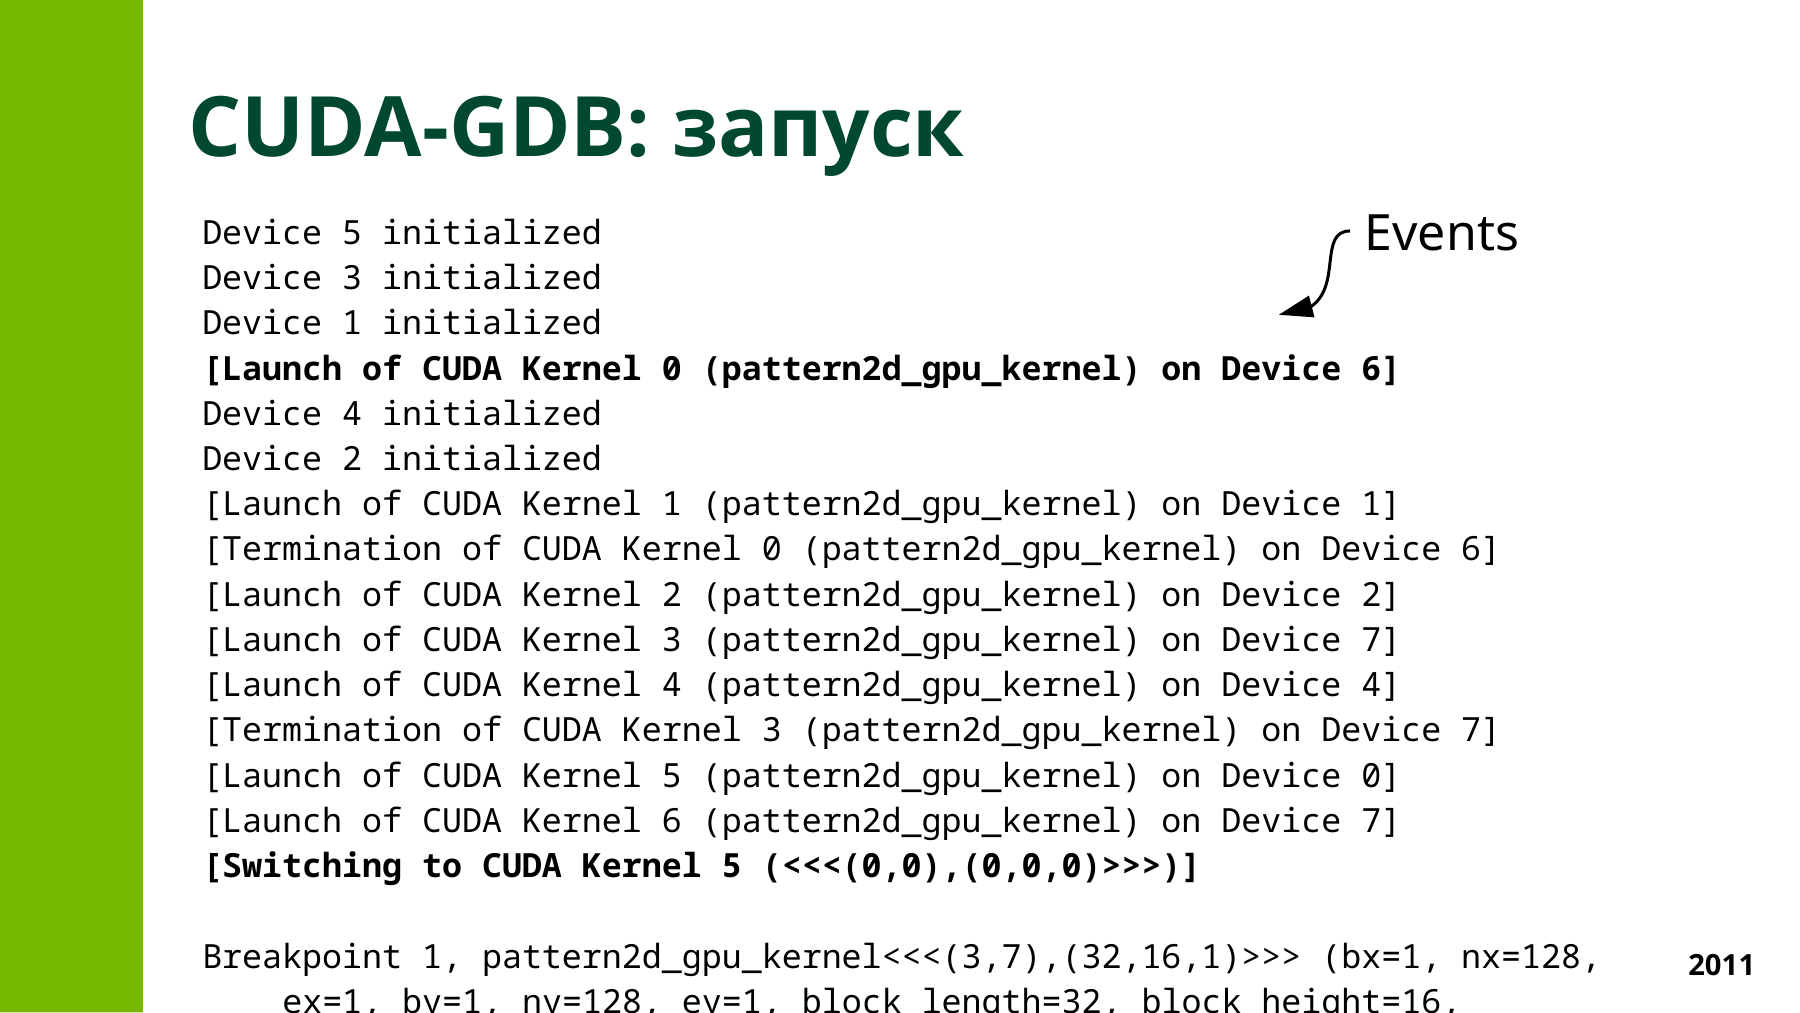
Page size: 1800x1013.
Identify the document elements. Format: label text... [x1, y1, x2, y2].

text_box Device 5 initialized Device 3 initialized Device 1 initialized [Launch of CUDA Kernel 0 (pattern2d_gpu_kernel) on Device 6] Device 4 initialized Device 2 initialized [Launch of CUDA Kernel 1 (pattern2d_gpu_kernel) on Device 1] [Termination of CUDA Kernel 0 (pattern2d_gpu_kernel) on Device 6] [Launch of CUDA Kernel 2 (pattern2d_gpu_kernel) on Device 2] [Launch of CUDA Kernel 3 (pattern2d_gpu_kernel) on Device 7] [Launch of CUDA Kernel 4 (pattern2d_gpu_kernel) on Device 4] [Termination of CUDA Kernel 3 (pattern2d_gpu_kernel) on Device 7] [Launch of CUDA Kernel 5 (pattern2d_gpu_kernel) on Device 0] [Launch of CUDA Kernel 6 (pattern2d_gpu_kernel) on Device 7] [Switching to CUDA Kernel 5 (<<<(0,0),(0,0,0)>>>)] Breakpoint 1, pattern2d_gpu_kernel<<<(3,7),(32,16,1)>>> (bx=1, nx=128, ex=1, by=1, ny=128, ey=1, block_length=32, block_height=16, in=0x100000, out=0x110000, id=0) at pattern2d.cu:52 52 int i = blockIdx.x * block_length + threadIdx.x + bx; [187, 201, 1726, 987]
text_box Events [1350, 189, 1549, 263]
title CUDA-GDB: запуск [188, 40, 1733, 211]
